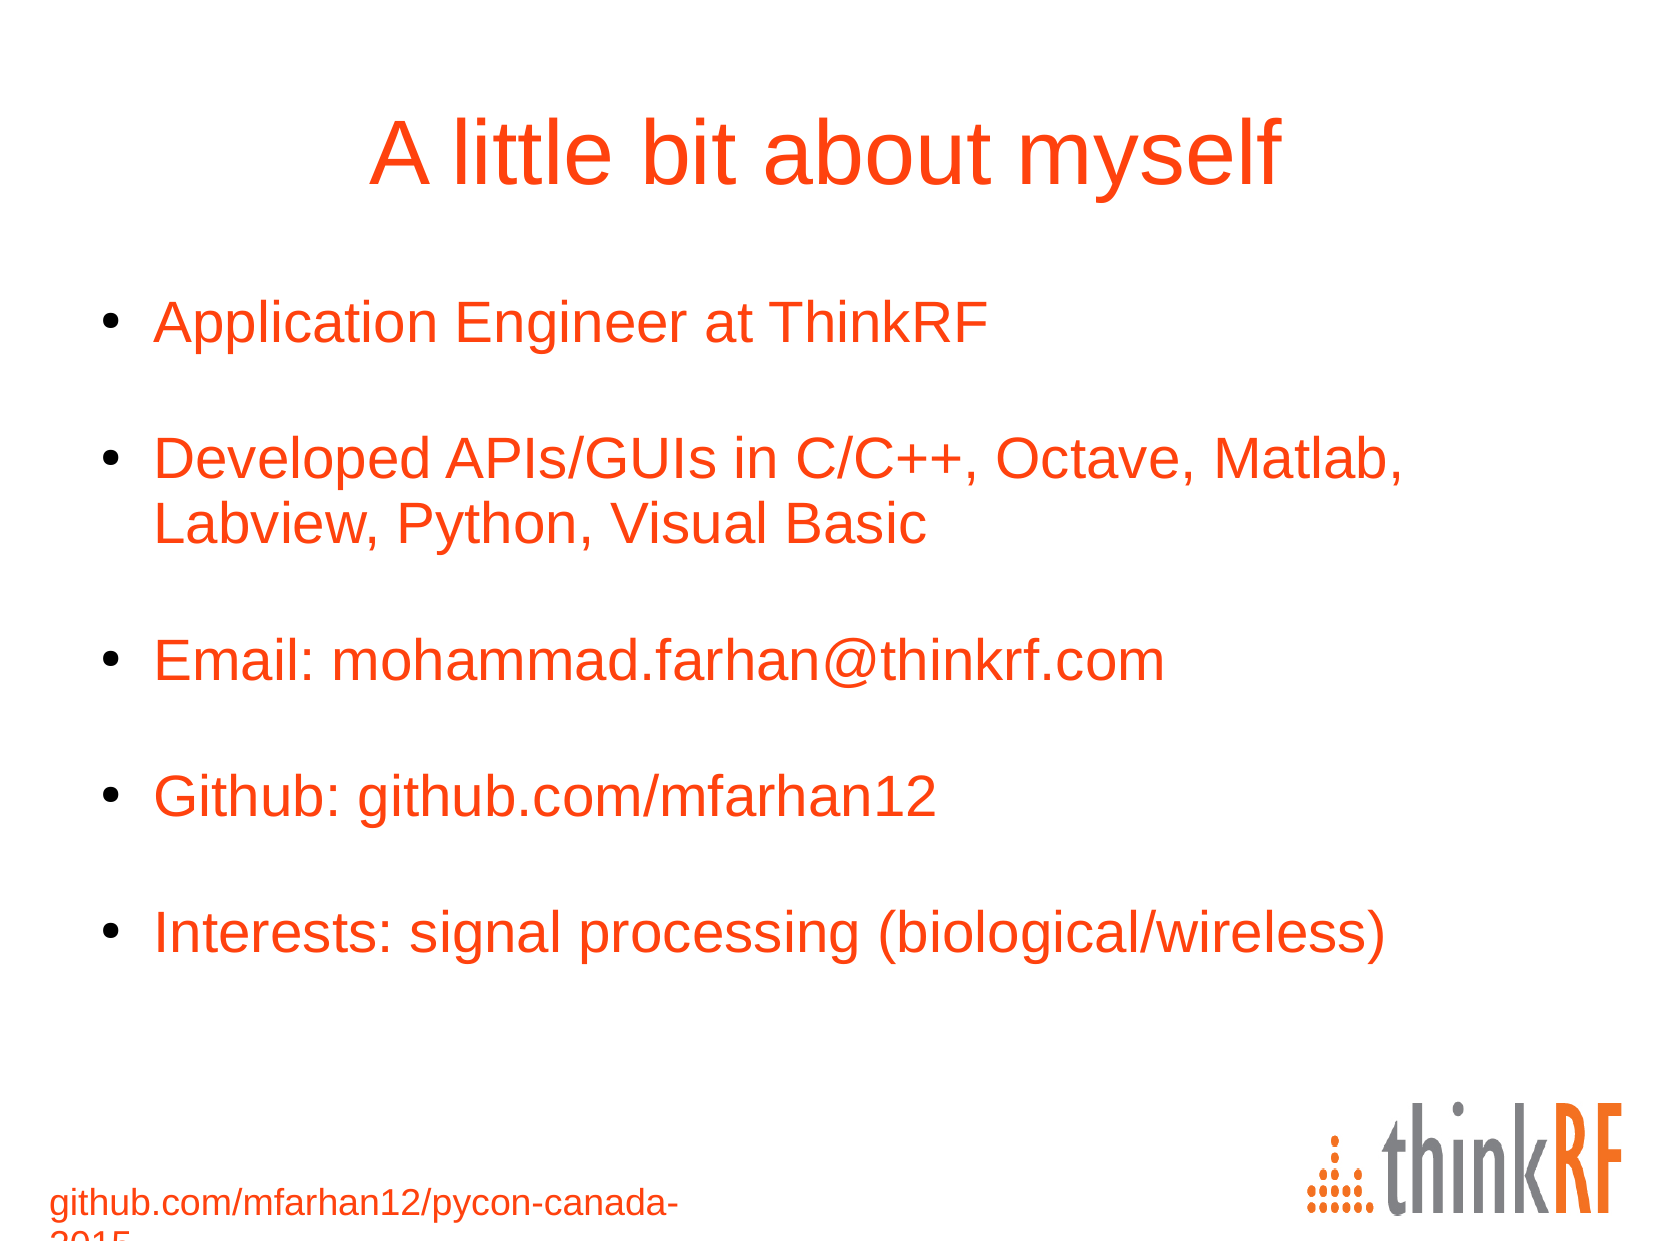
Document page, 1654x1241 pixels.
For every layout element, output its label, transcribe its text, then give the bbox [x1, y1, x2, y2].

list Application Engineer at ThinkRF Developed APIs/GUIs in C/C++, Octave, Matlab, Labview, Python, Visual Basic Email: mohammad.farhan@thinkrf.com Github: github.com/mfarhan12 Interests: signal processing (biological/wireless) [82, 290, 1571, 1018]
title A little bit about myself [82, 49, 1571, 257]
picture [1307, 1101, 1622, 1216]
